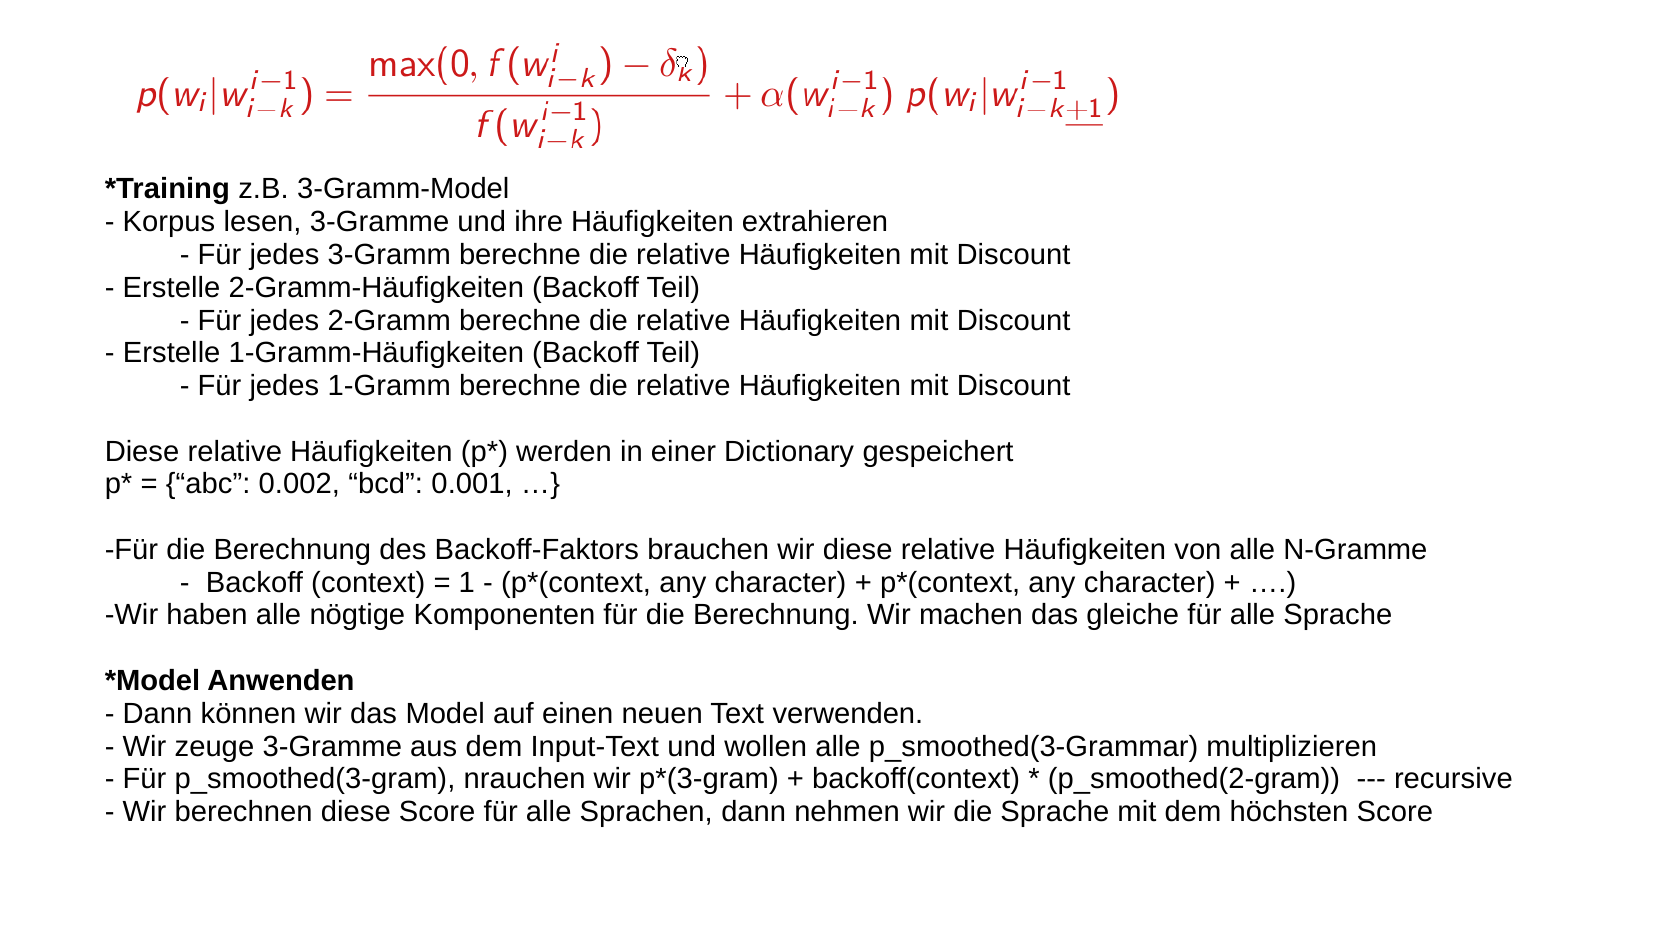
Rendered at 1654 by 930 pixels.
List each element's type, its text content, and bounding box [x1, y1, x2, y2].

text_box *Training z.B. 3-Gramm-Model - Korpus lesen, 3-Gramme und ihre Häufigkeiten extrahieren - Für jedes 3-Gramm berechne die relative Häufigkeiten mit Discount - Erstelle 2-Gramm-Häufigkeiten (Backoff Teil) - Für jedes 2-Gramm berechne die relative Häufigkeiten mit Discount - Erstelle 1-Gramm-Häufigkeiten (Backoff Teil) - Für jedes 1-Gramm berechne die relative Häufigkeiten mit Discount Diese relative Häufigkeiten (p*) werden in einer Dictionary gespeichert p* = {“abc”: 0.002, “bcd”: 0.001, …} -Für die Berechnung des Backoff-Faktors brauchen wir diese relative Häufigkeiten von alle N-Gramme - Backoff (context) = 1 - (p*(context, any character) + p*(context, any character) + ….) -Wir haben alle nögtige Komponenten für die Berechnung. Wir machen das gleiche für alle Sprache *Model Anwenden - Dann können wir das Model auf einen neuen Text verwenden. - Wir zeuge 3-Gramme aus dem Input-Text und wollen alle p_smoothed(3-Grammar) multiplizieren - Für p_smoothed(3-gram), nrauchen wir p*(3-gram) + backoff(context) * (p_smoothed(2-gram)) --- recursive - Wir berechnen diese Score für alle Sprachen, dann nehmen wir die Sprache mit dem höchsten Score [90, 165, 1636, 930]
picture [105, 13, 1171, 165]
